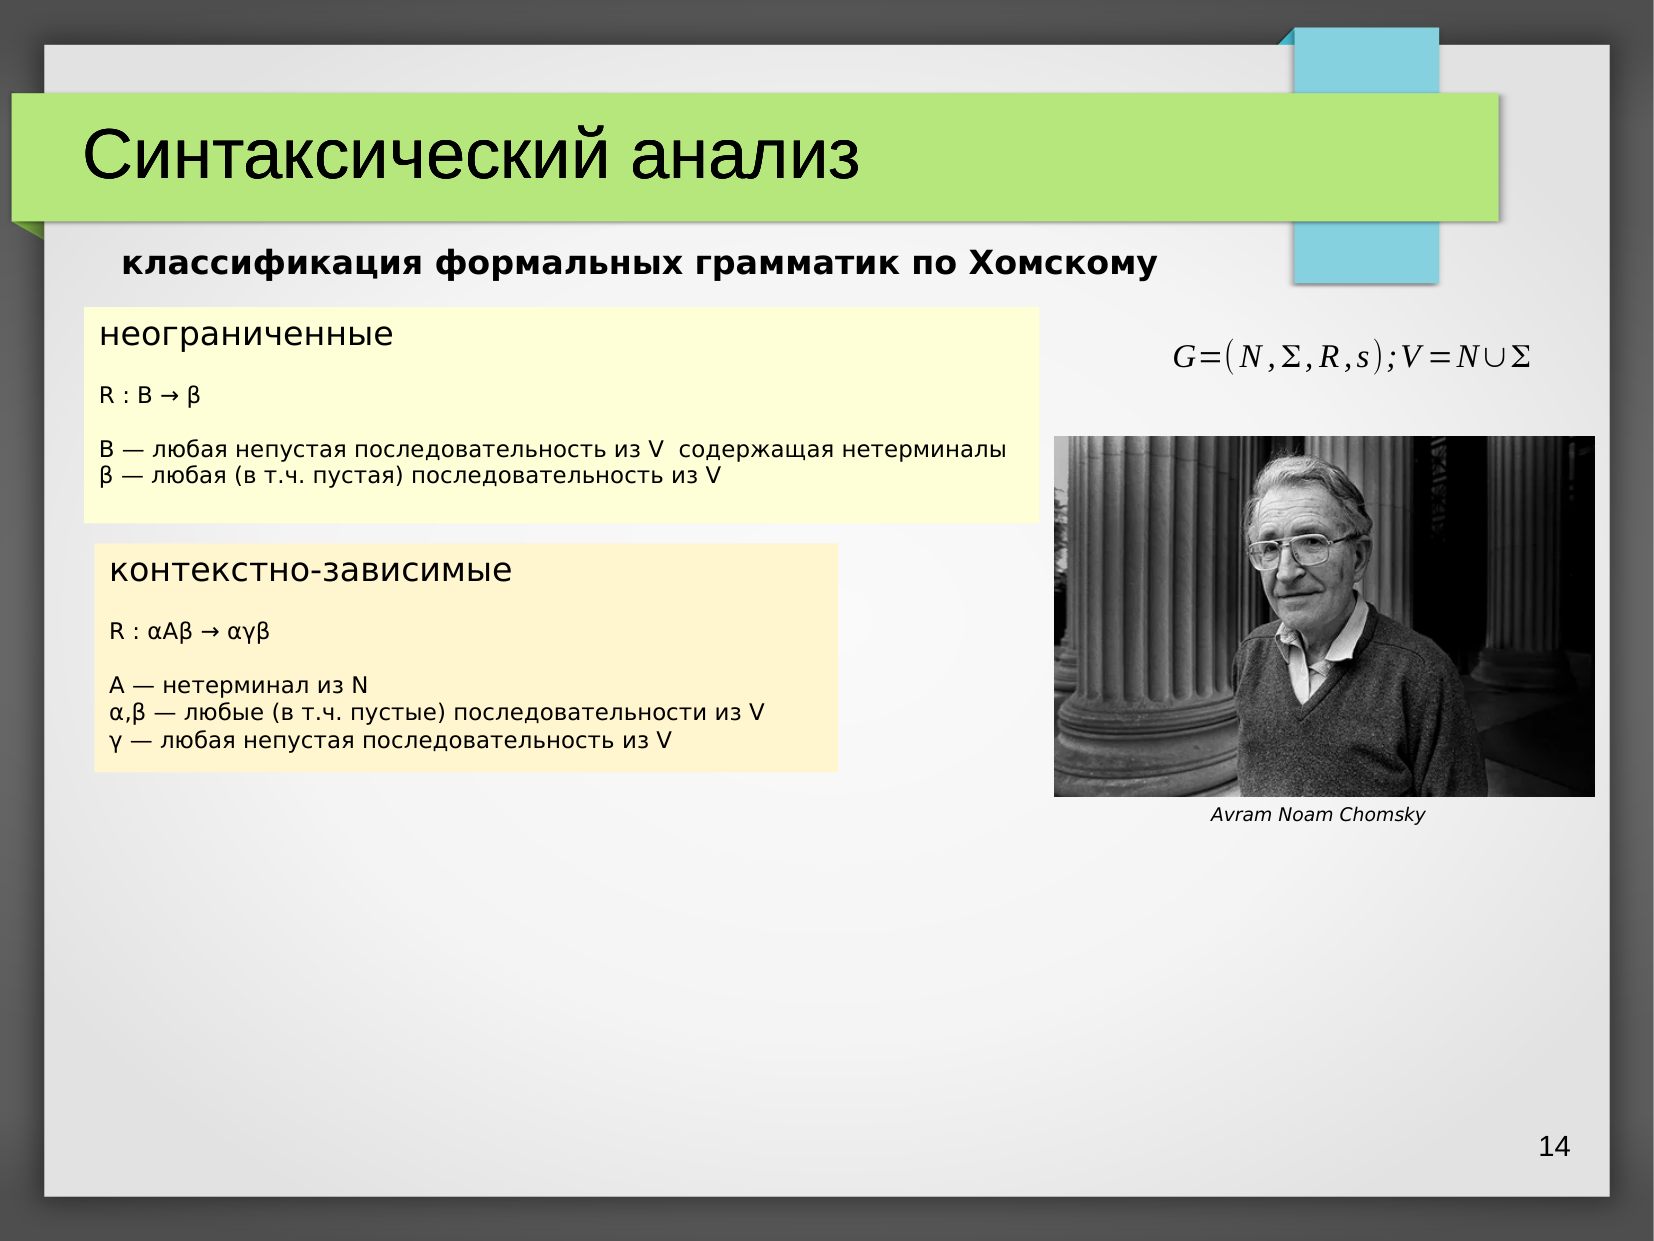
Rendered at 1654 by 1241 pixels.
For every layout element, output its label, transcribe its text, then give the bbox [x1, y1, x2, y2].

text_box Avram Noam Chomsky [1196, 797, 1468, 845]
chart [1166, 337, 1537, 378]
text_box классификация формальных грамматик по Хомскому [106, 236, 1229, 290]
text_box контекстно-зависимые R : αAβ → αγβ A — нетерминал из N α,β — любые (в т.ч. пустые) последовательности из V γ — любая непустая последовательность из V [94, 543, 838, 773]
picture [0, 0, 1654, 1241]
title Синтаксический анализ [82, 114, 993, 194]
text_box неограниченные R : B → β B — любая непустая последовательность из V содержащая нетерминалы β — любая (в т.ч. пустая) последовательность из V [84, 307, 1040, 524]
